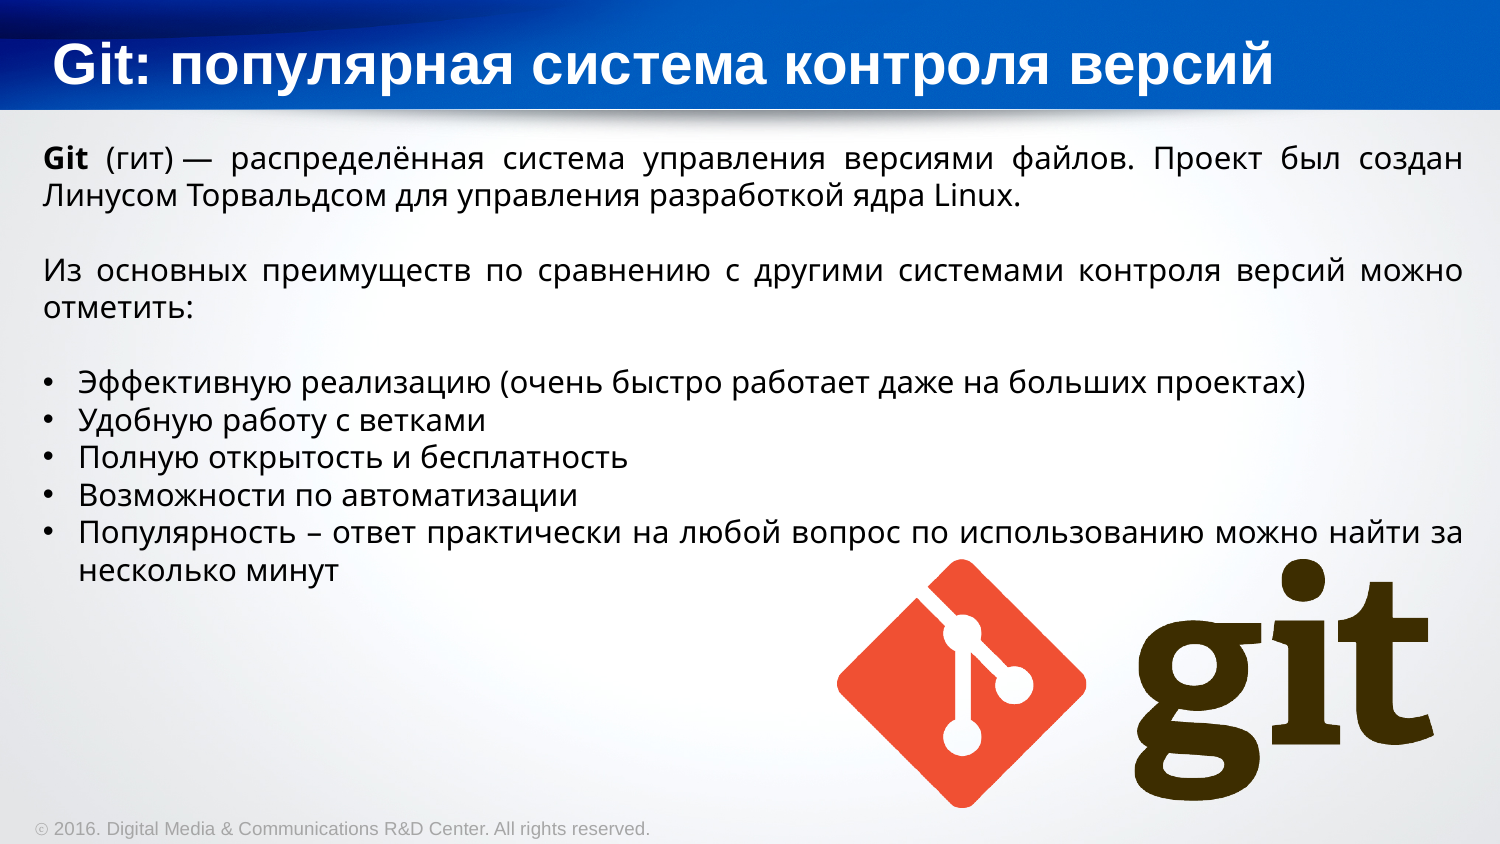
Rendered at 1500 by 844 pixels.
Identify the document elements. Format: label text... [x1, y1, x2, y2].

picture [0, 0, 1500, 844]
title Git: популярная система контроля версий [37, 28, 1471, 95]
text_box Git (гит) — распределённая система управления версиями файлов. Проект был создан Линусом Торвальдсом для управления разработкой ядра Linux. Из основных преимуществ по сравнению с другими системами контроля версий можно отметить: Эффективную реализацию (очень быстро работает даже на больших проектах) Удобную работу с ветками Полную открытость и бесплатность Возможности по автоматизации Популярность – ответ практически на любой вопрос по использованию можно найти за несколько минут [31, 132, 1477, 593]
